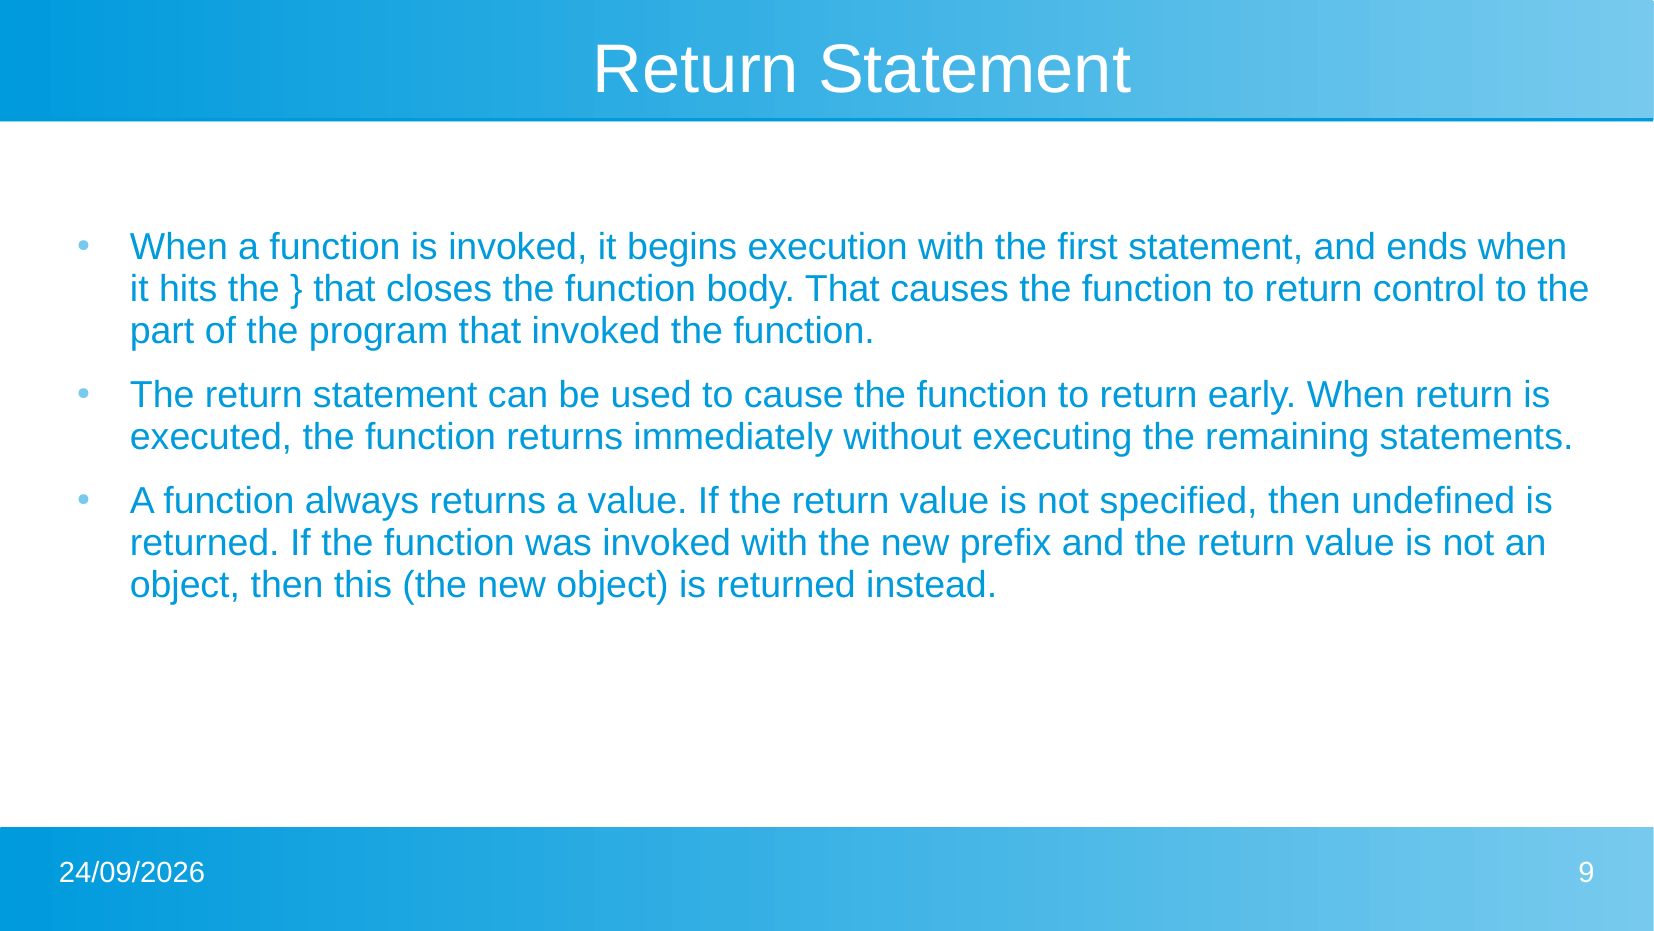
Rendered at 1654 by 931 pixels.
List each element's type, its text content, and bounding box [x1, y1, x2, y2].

title Return Statement [59, 29, 1595, 108]
list When a function is invoked, it begins execution with the first statement, and ends when it hits the } that closes the function body. That causes the function to return control to the part of the program that invoked the function. The return statement can be used to cause the function to return early. When return is executed, the function returns immediately without executing the remaining statements. A function always returns a value. If the return value is not specified, then undefined is returned. If the function was invoked with the new prefix and the return value is not an object, then this (the new object) is returned instead. [59, 147, 1595, 739]
